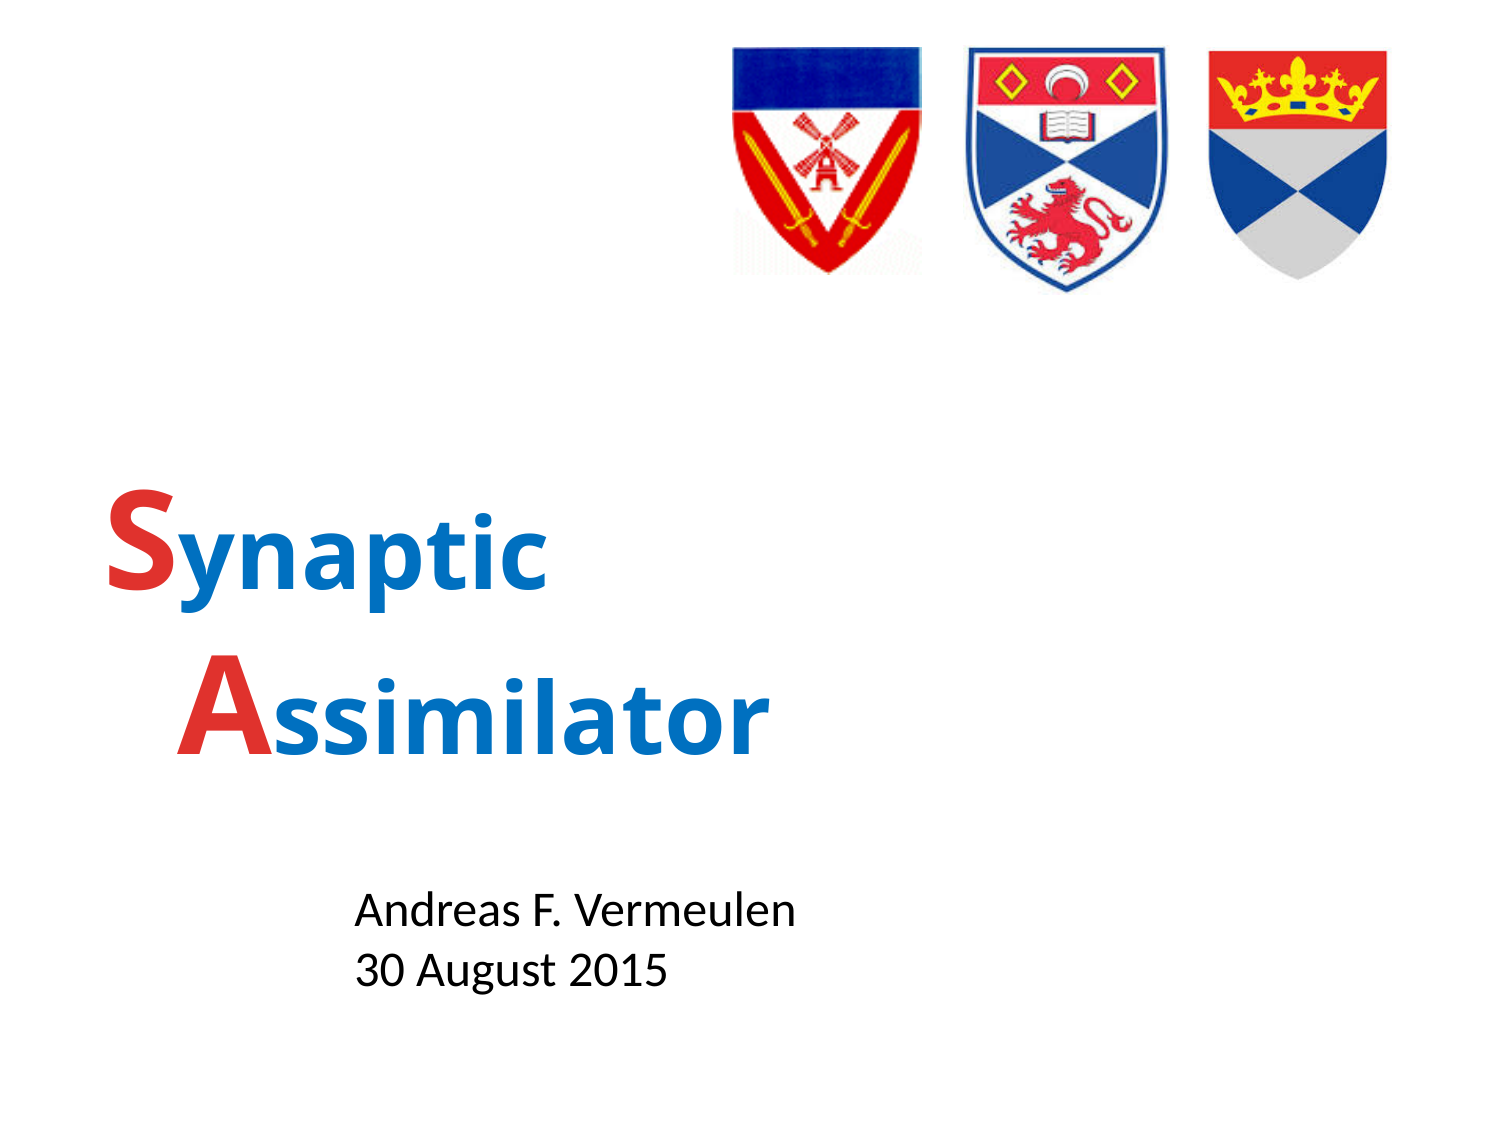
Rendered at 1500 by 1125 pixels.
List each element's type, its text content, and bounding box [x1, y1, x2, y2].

picture [732, 47, 922, 275]
picture [963, 45, 1170, 296]
text_box Andreas F. Vermeulen 30 August 2015 [354, 891, 1146, 981]
text_box Synaptic Assimilator [88, 444, 1382, 624]
picture [1181, 47, 1418, 284]
